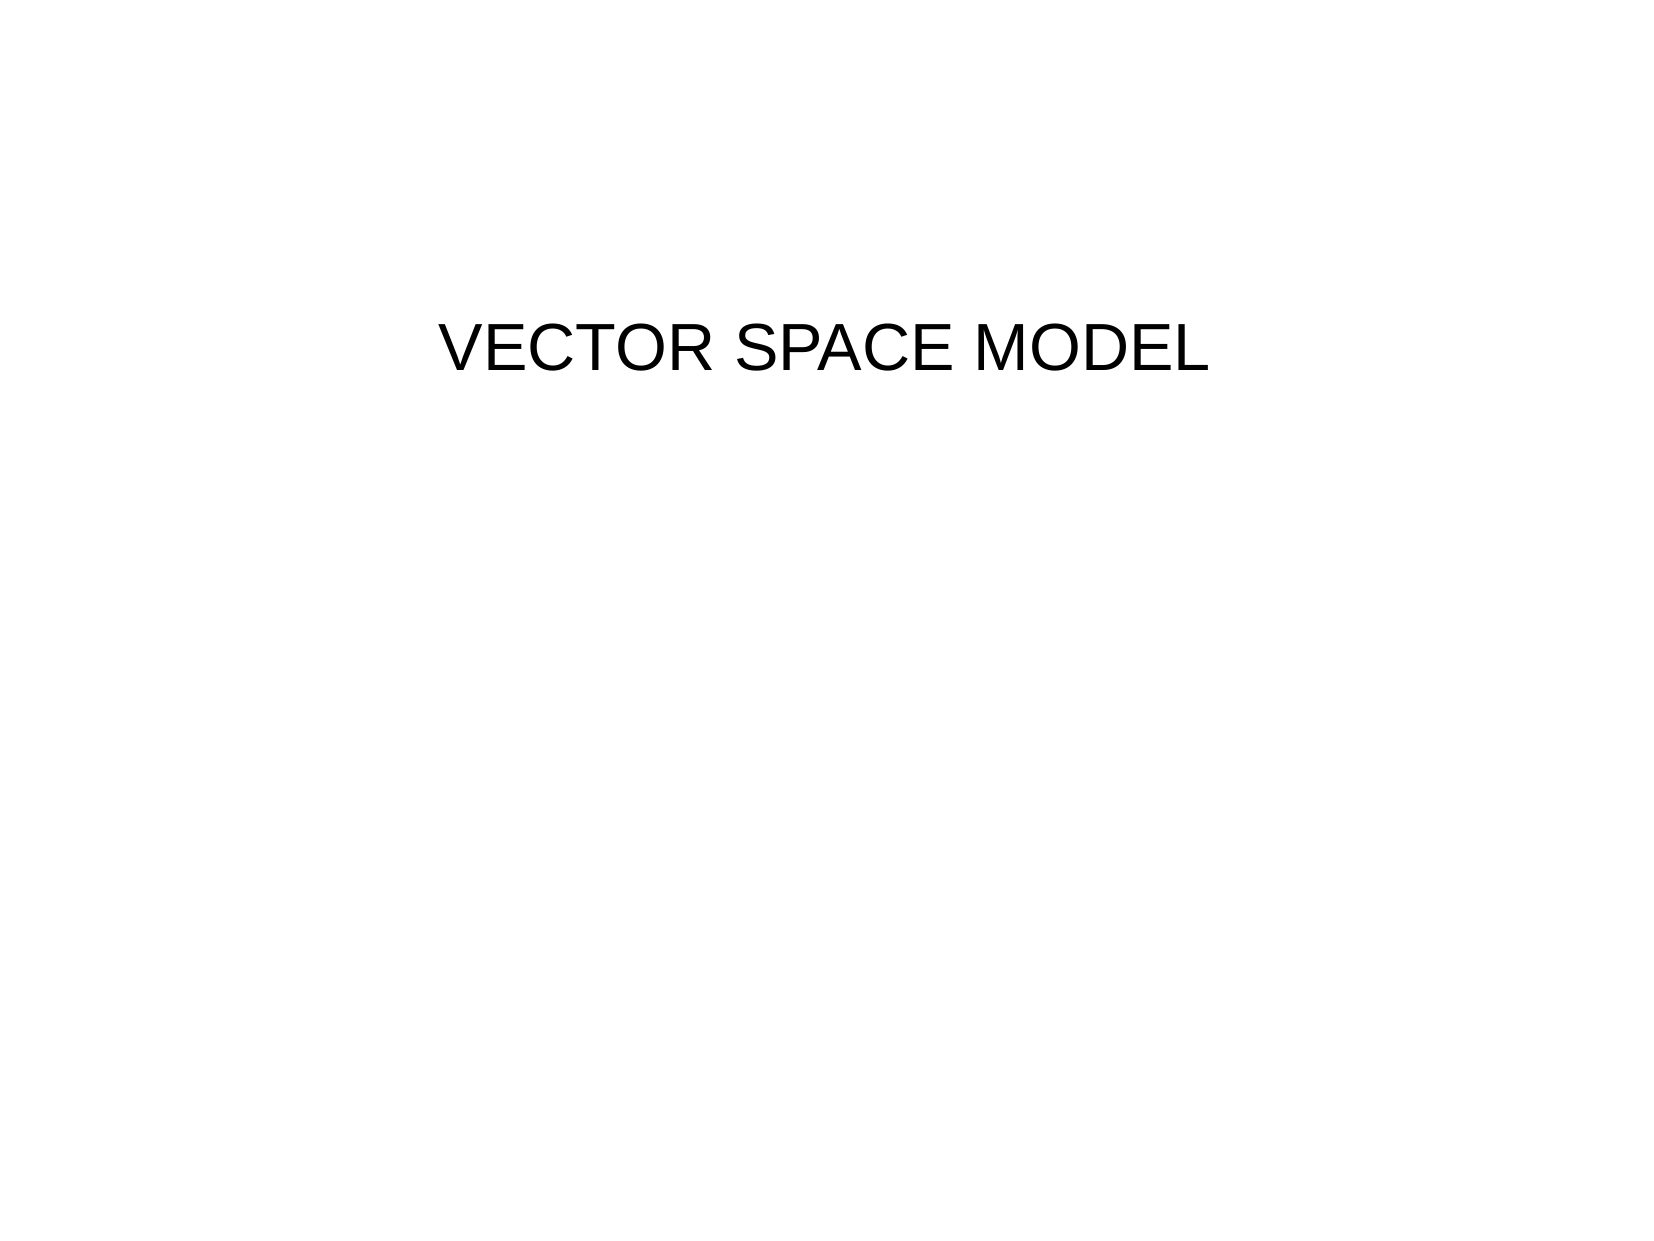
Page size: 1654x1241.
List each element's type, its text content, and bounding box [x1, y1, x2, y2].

subtitle VECTOR SPACE MODEL [37, 7, 1613, 1233]
